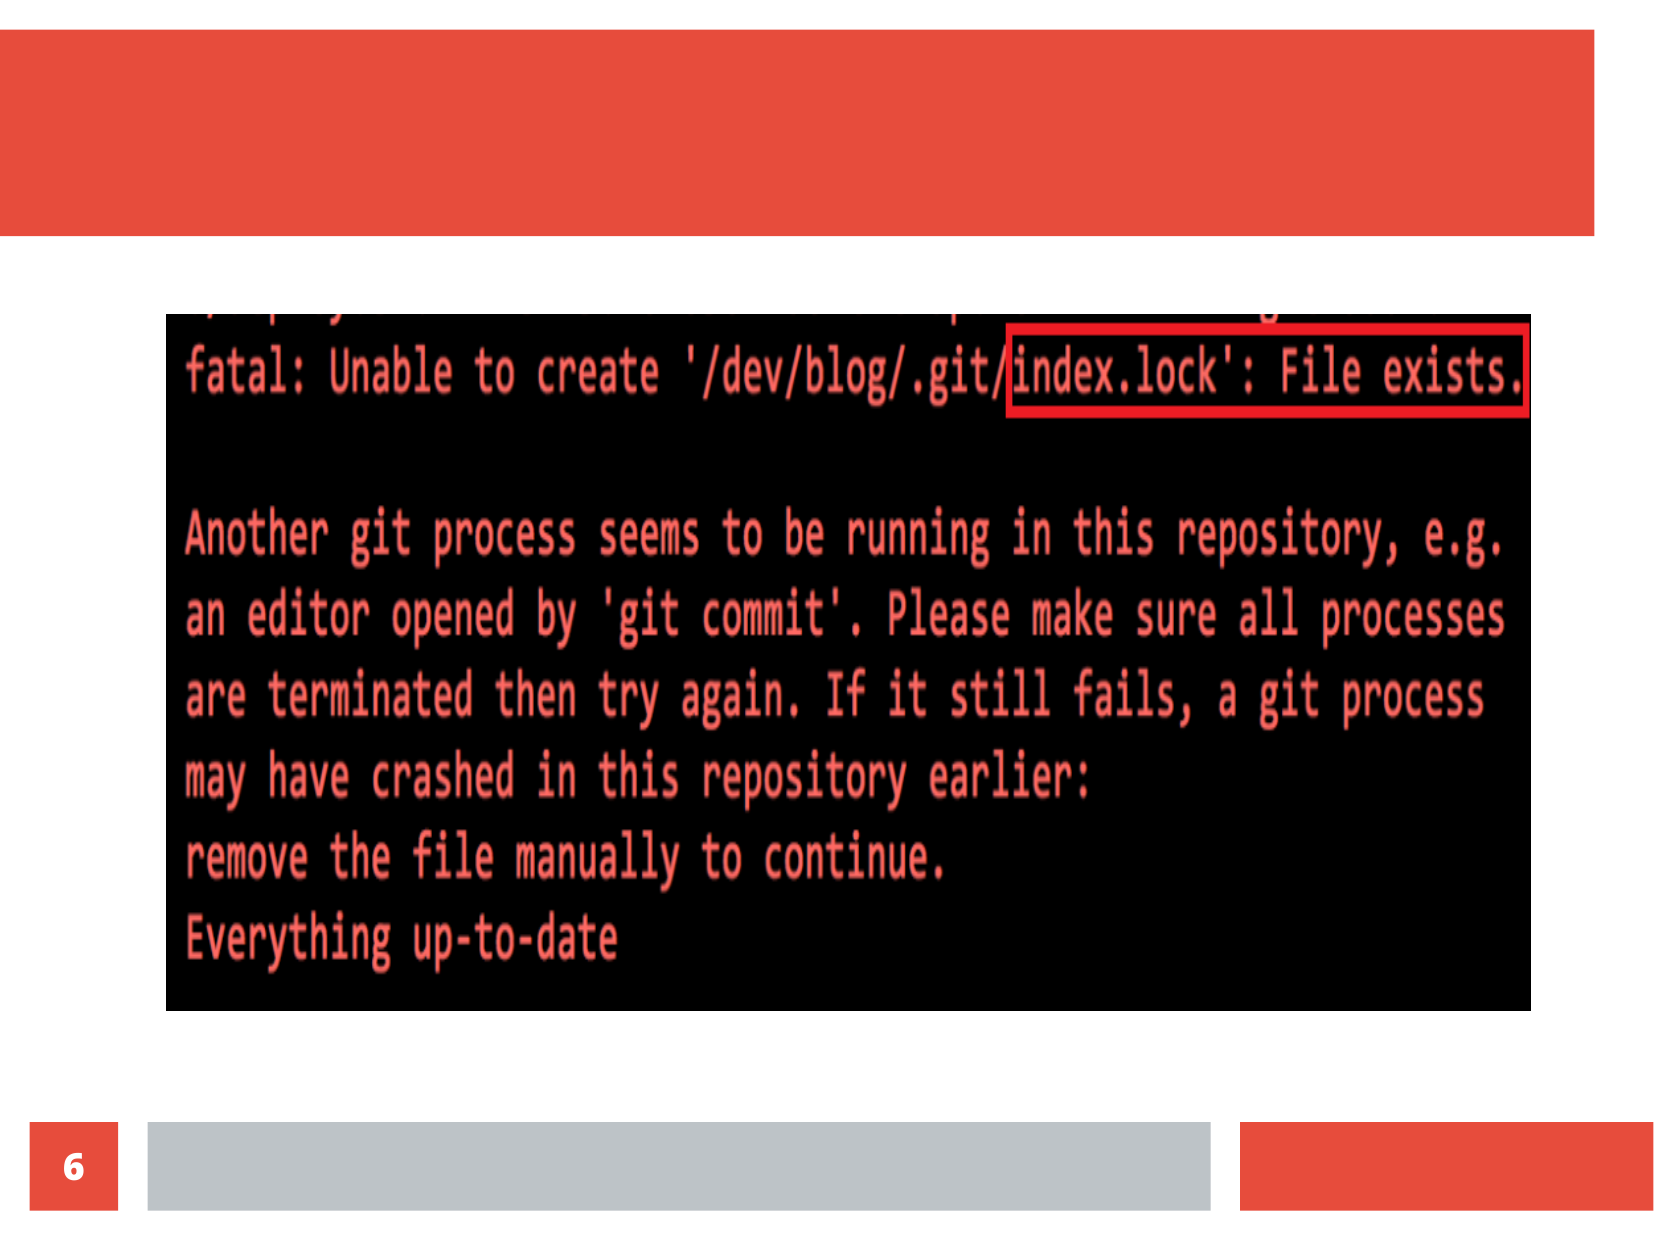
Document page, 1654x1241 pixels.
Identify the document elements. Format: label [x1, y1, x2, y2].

picture [166, 314, 1531, 1011]
